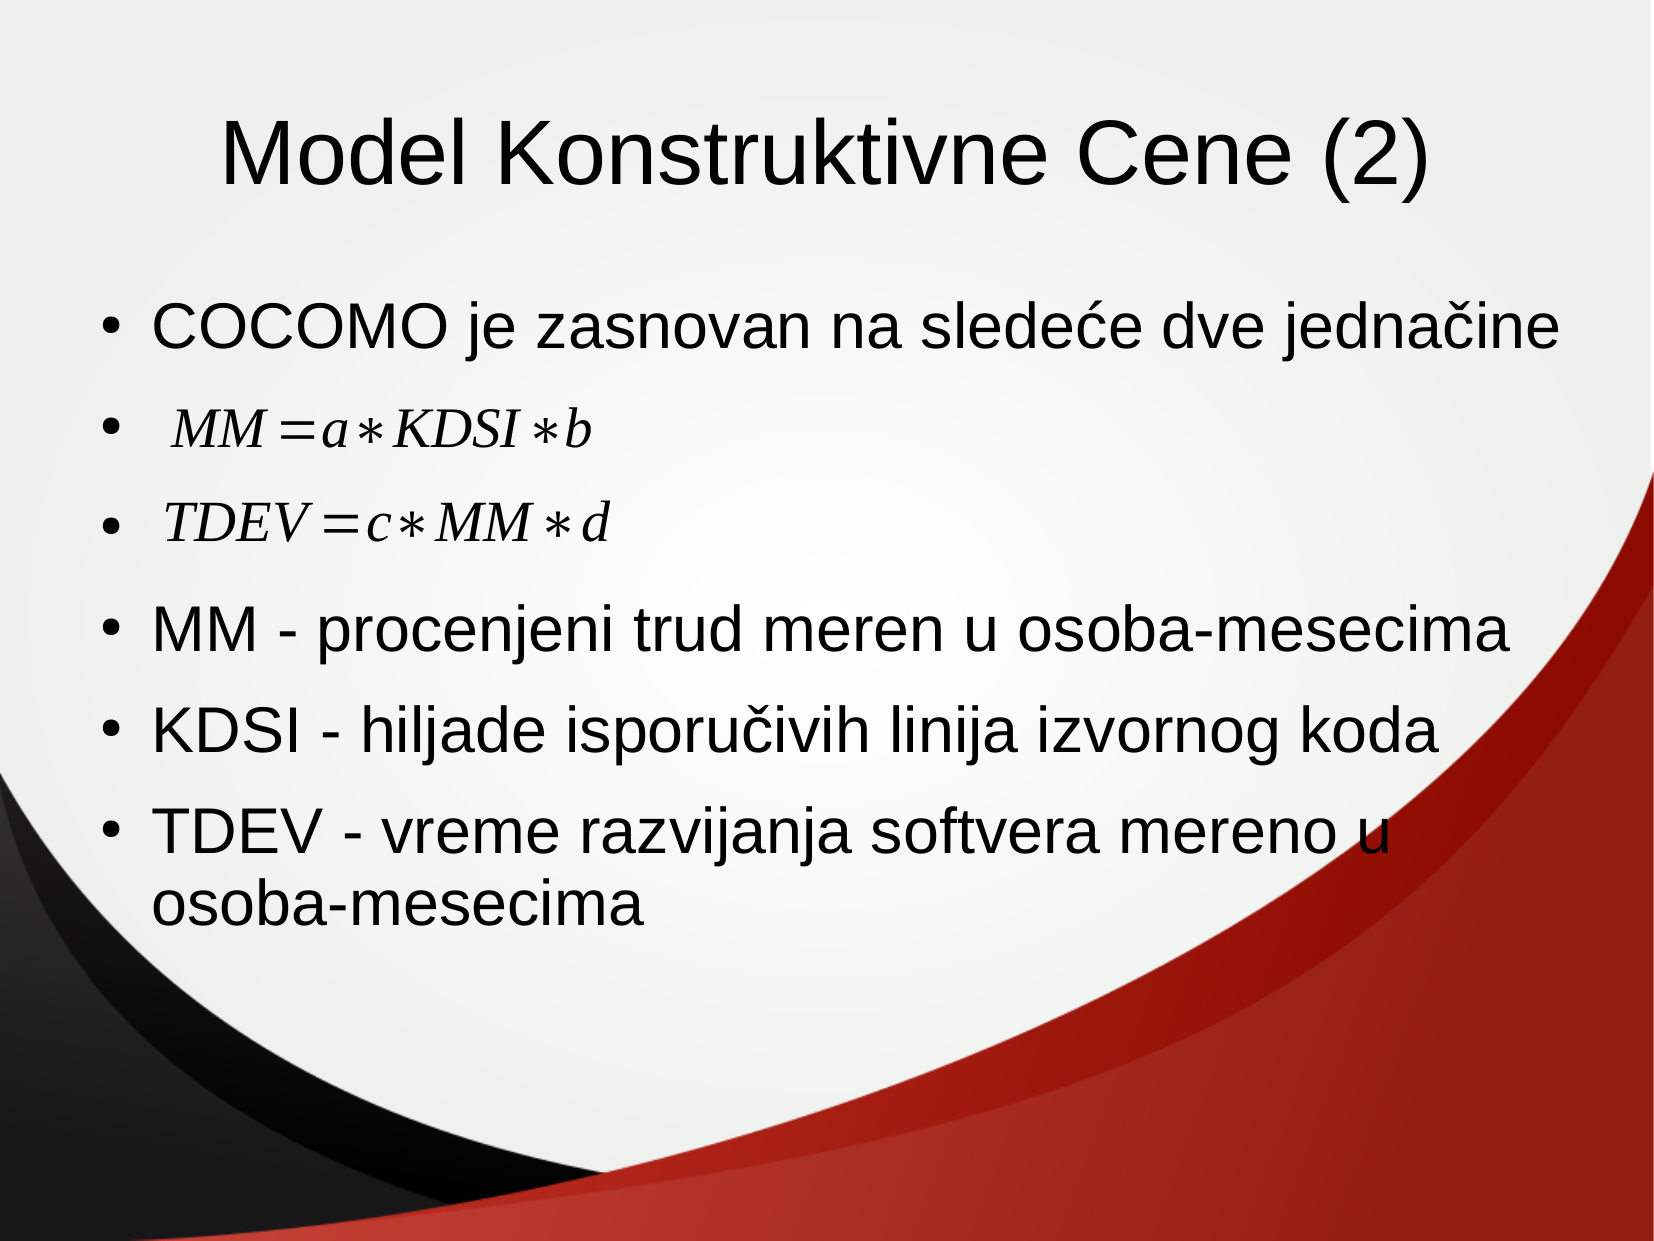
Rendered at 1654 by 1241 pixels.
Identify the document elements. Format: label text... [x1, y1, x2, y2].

title Model Konstruktivne Cene (2) [82, 49, 1571, 257]
chart [153, 396, 609, 461]
chart [147, 490, 626, 556]
picture [0, 0, 1654, 1241]
list COCOMO je zasnovan na sledeće dve jednačine MM - procenjeni trud meren u osoba-mesecima KDSI - hiljade isporučivih linija izvornog koda TDEV - vreme razvijanja softvera mereno u osoba-mesecima [82, 290, 1571, 1010]
